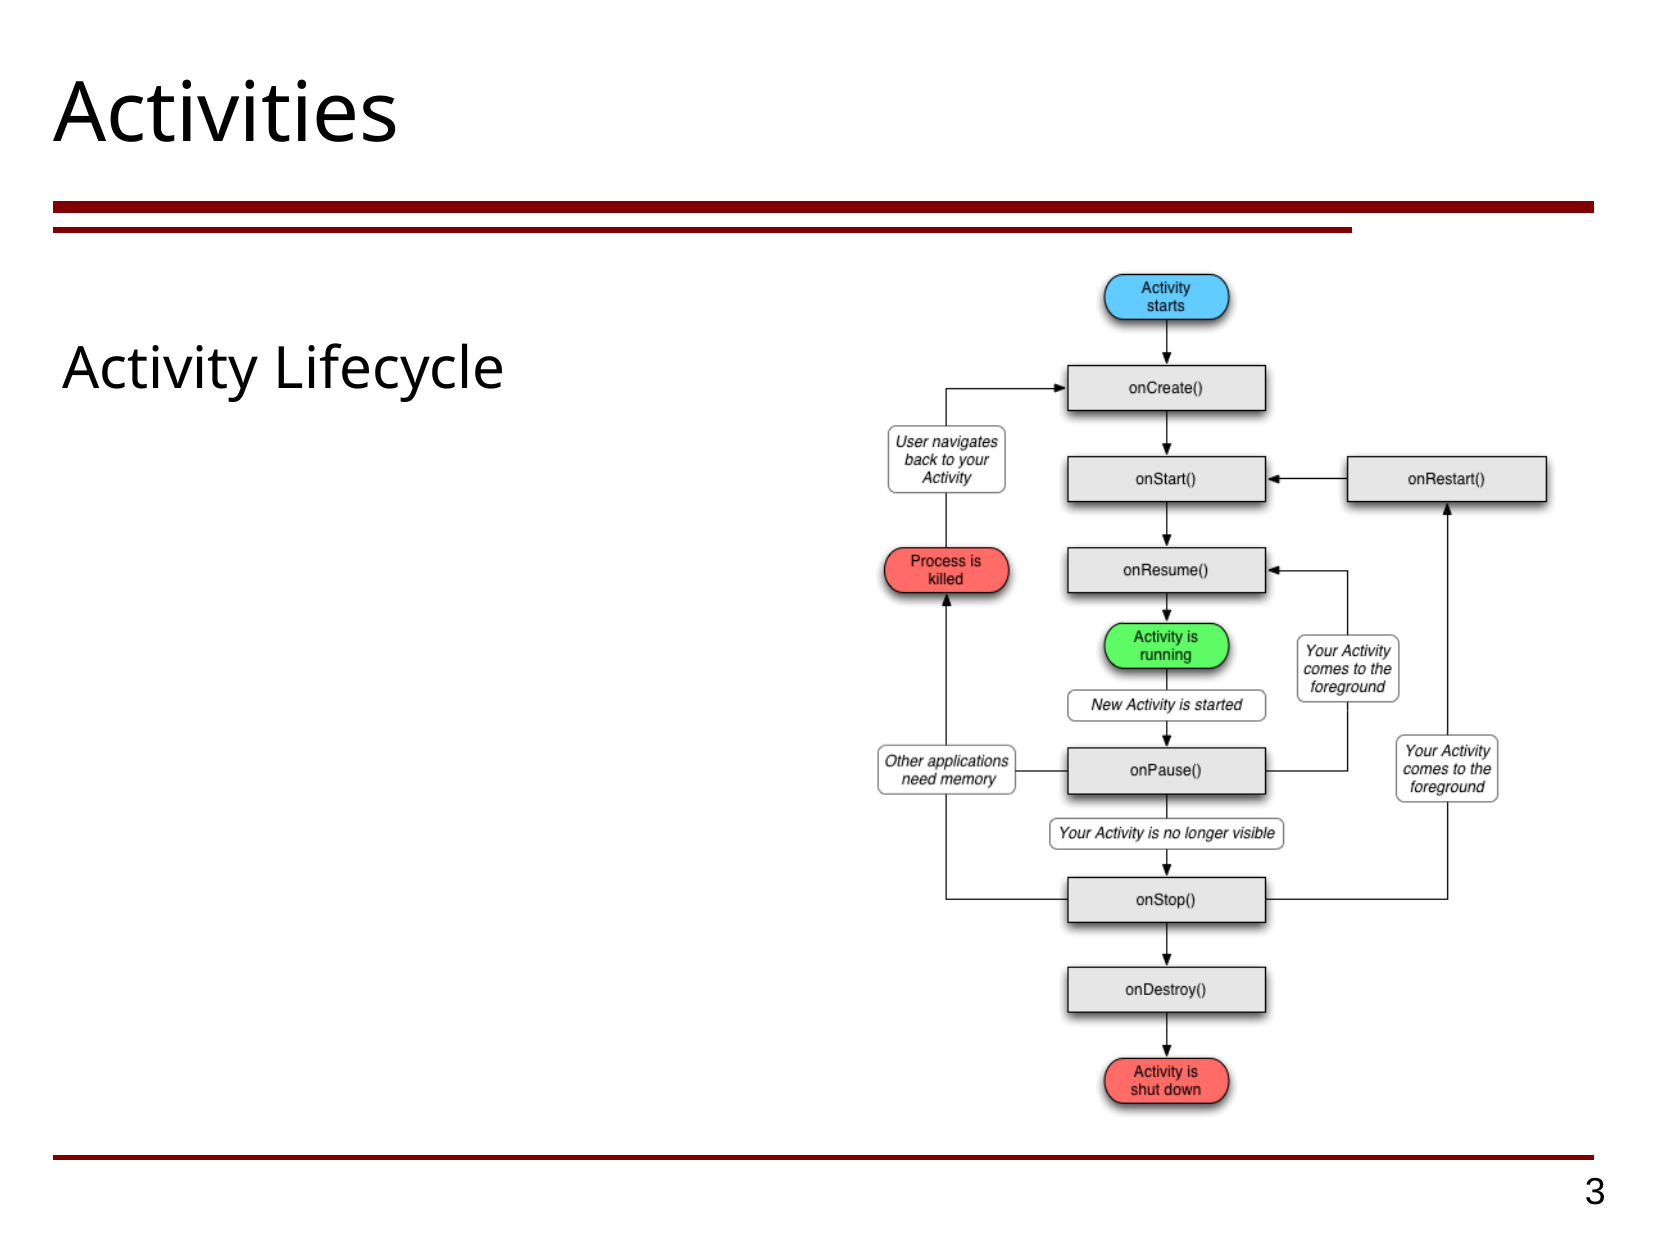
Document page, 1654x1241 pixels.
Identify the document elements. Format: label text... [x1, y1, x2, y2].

subtitle Activities [53, 48, 1542, 172]
text_box Activity Lifecycle [47, 318, 505, 412]
text_box <número> [35, 1163, 1654, 1221]
picture [870, 265, 1560, 1122]
